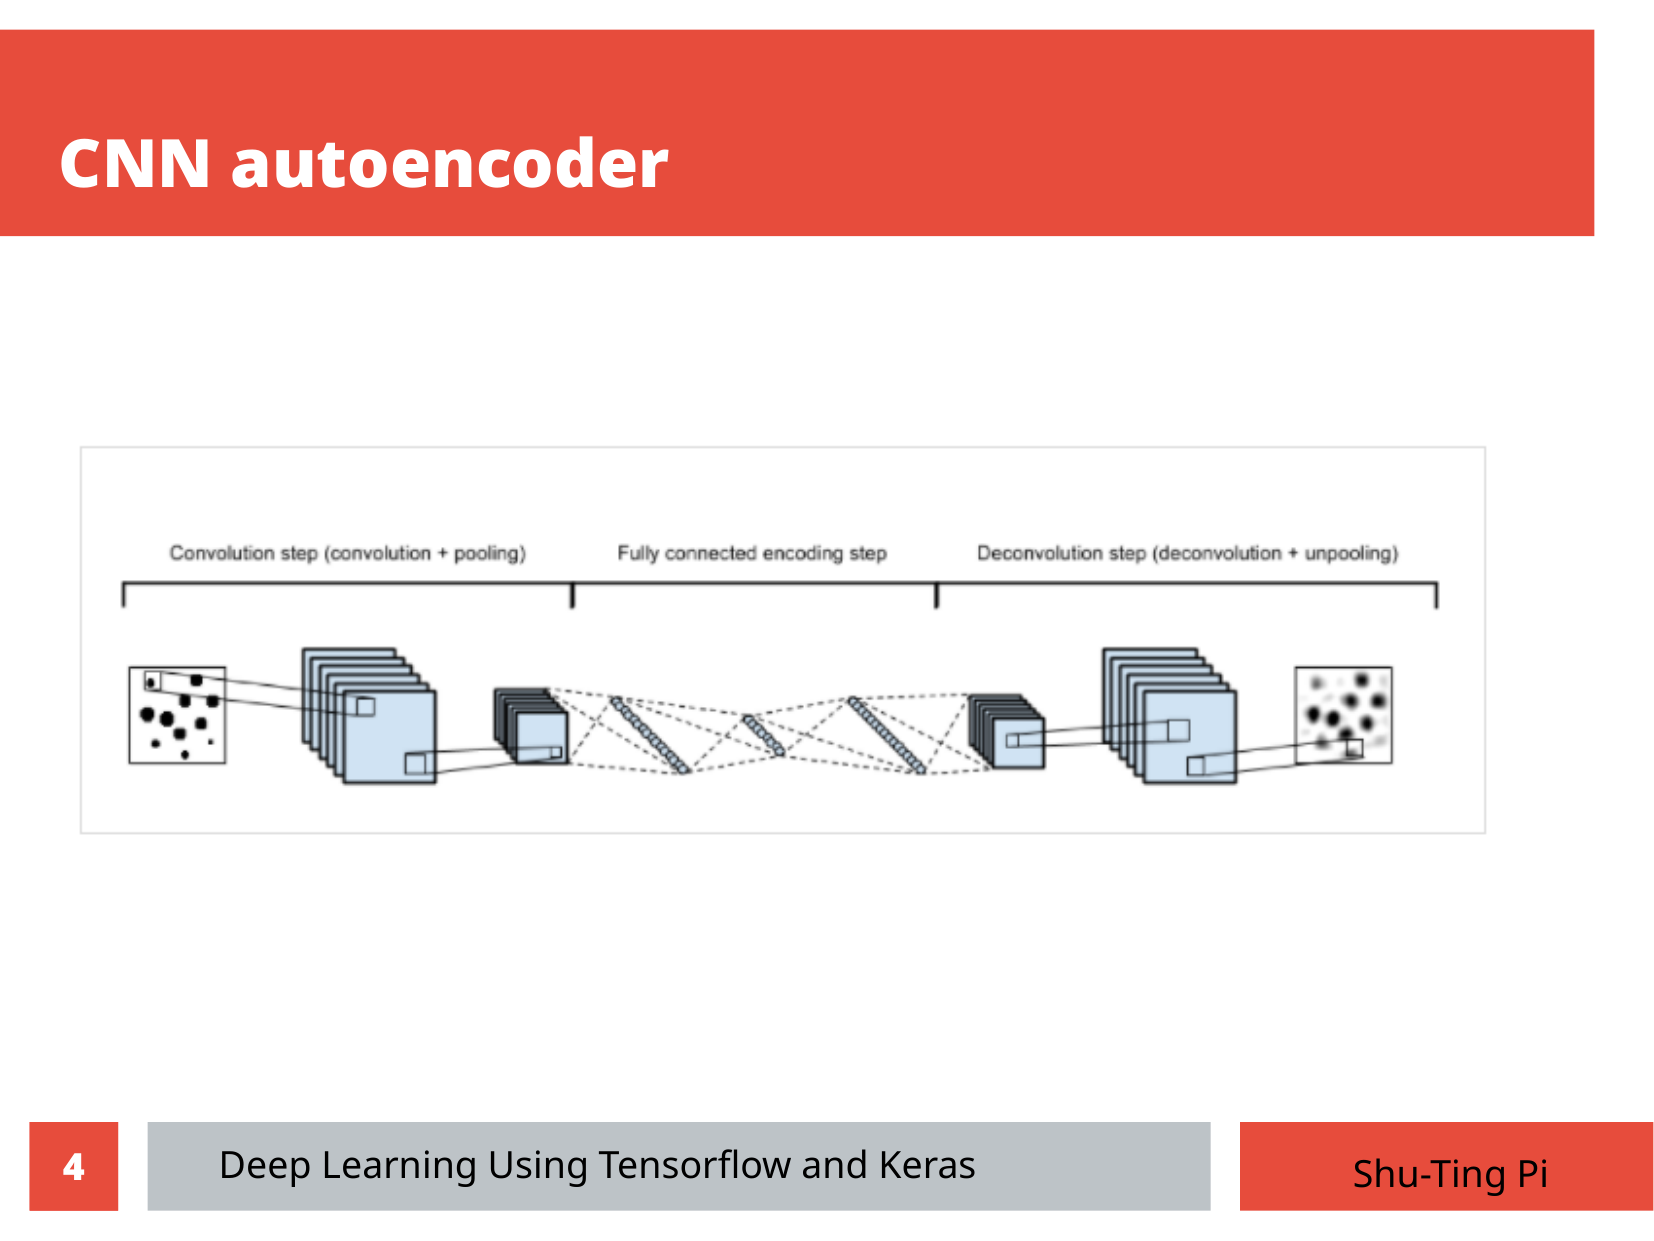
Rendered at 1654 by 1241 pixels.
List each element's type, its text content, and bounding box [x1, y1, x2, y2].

text_box Shu-Ting Pi [1338, 1140, 1573, 1203]
picture [59, 433, 1508, 862]
title CNN autoencoder [59, 59, 1595, 207]
text_box Deep Learning Using Tensorflow and Keras [204, 1130, 1212, 1217]
